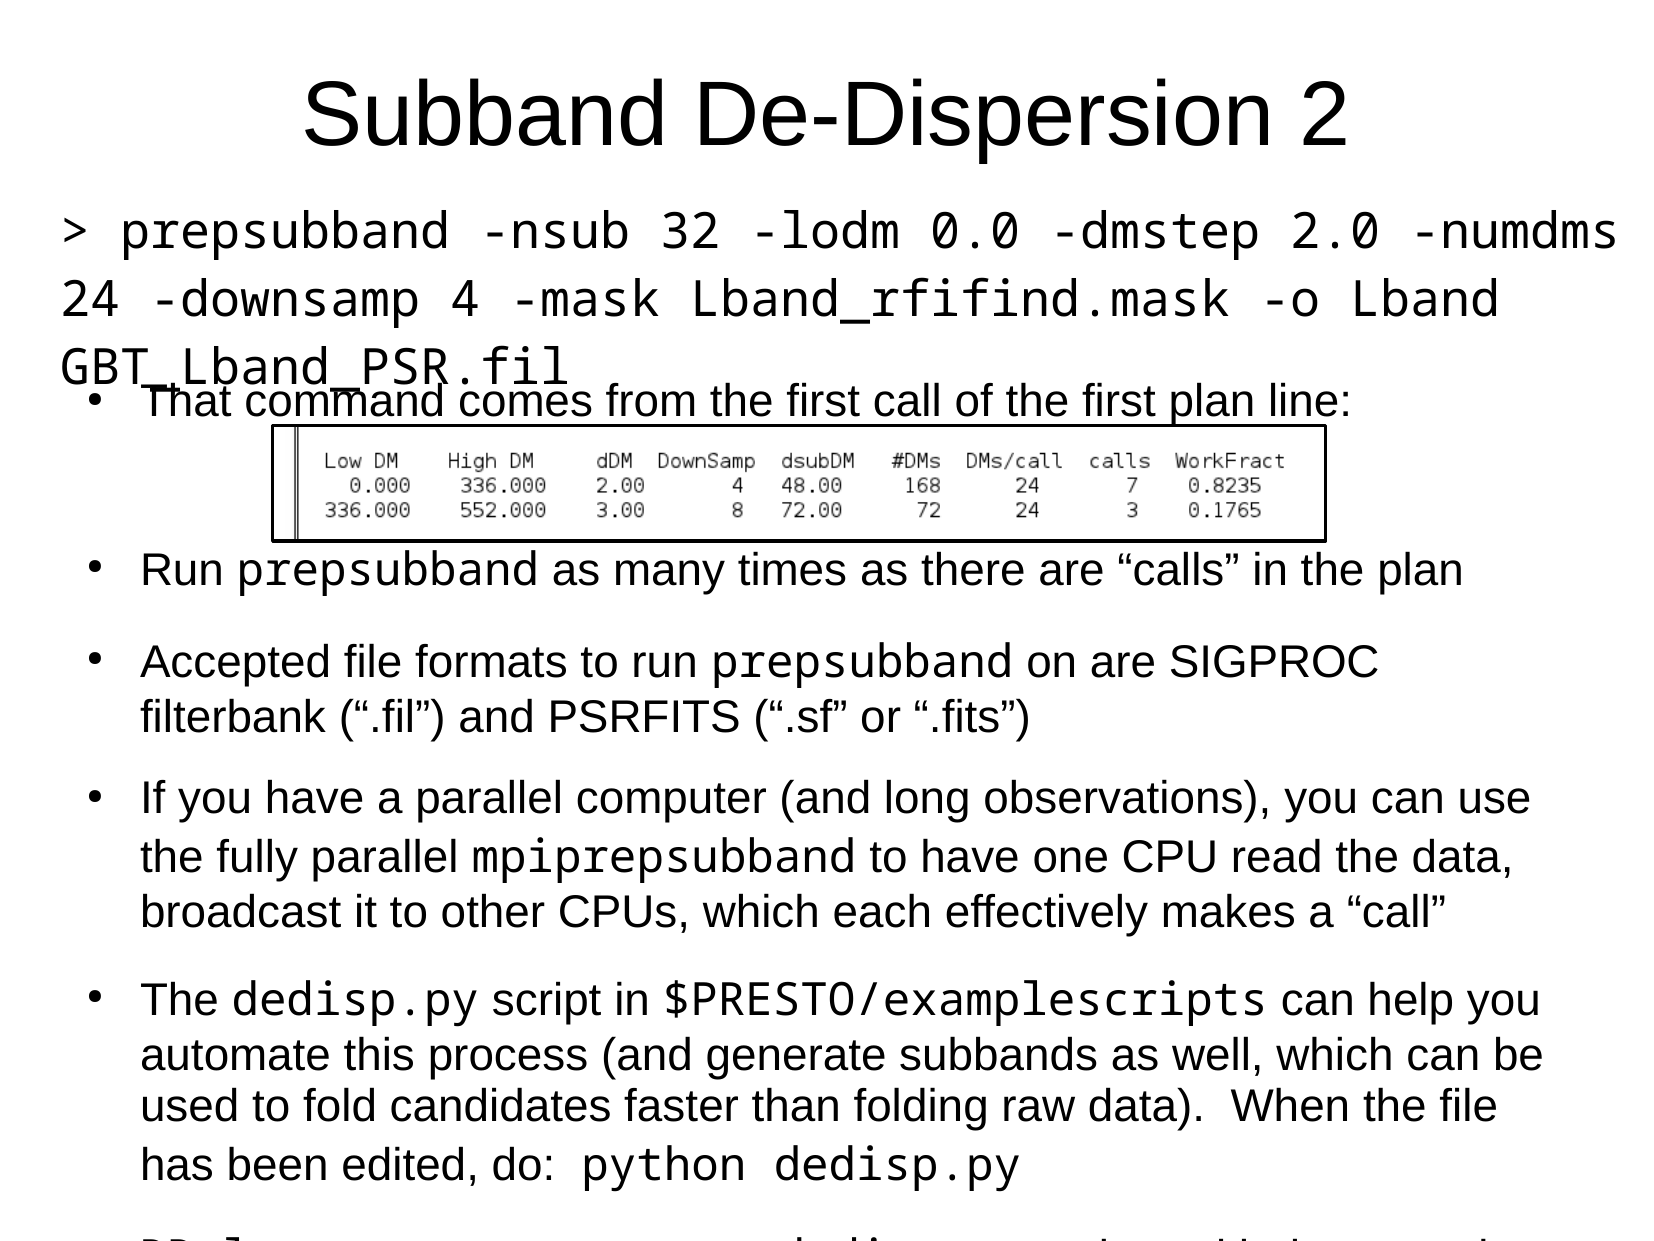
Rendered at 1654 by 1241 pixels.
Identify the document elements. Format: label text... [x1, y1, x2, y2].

list That command comes from the first call of the first plan line: Run prepsubband as many times as there are “calls” in the plan Accepted file formats to run prepsubband on are SIGPROC filterbank (“.fil”) and PSRFITS (“.sf” or “.fits”) If you have a parallel computer (and long observations), you can use the fully parallel mpiprepsubband to have one CPU read the data, broadcast it to other CPUs, which each effectively makes a “call” The dedisp.py script in $PRESTO/examplescripts can help you automate this process (and generate subbands as well, which can be used to fold candidates faster than folding raw data). When the file has been edited, do: python dedisp.py DDplan.py can now generate dedisp.py scripts with the -w option [69, 375, 1576, 1201]
list > prepsubband -nsub 32 -lodm 0.0 -dmstep 2.0 -numdms 24 -downsamp 4 -mask Lband_rfifind.mask -o Lband GBT_Lband_PSR.fil [0, 185, 1634, 346]
title Subband De-Dispersion 2 [82, 41, 1571, 185]
